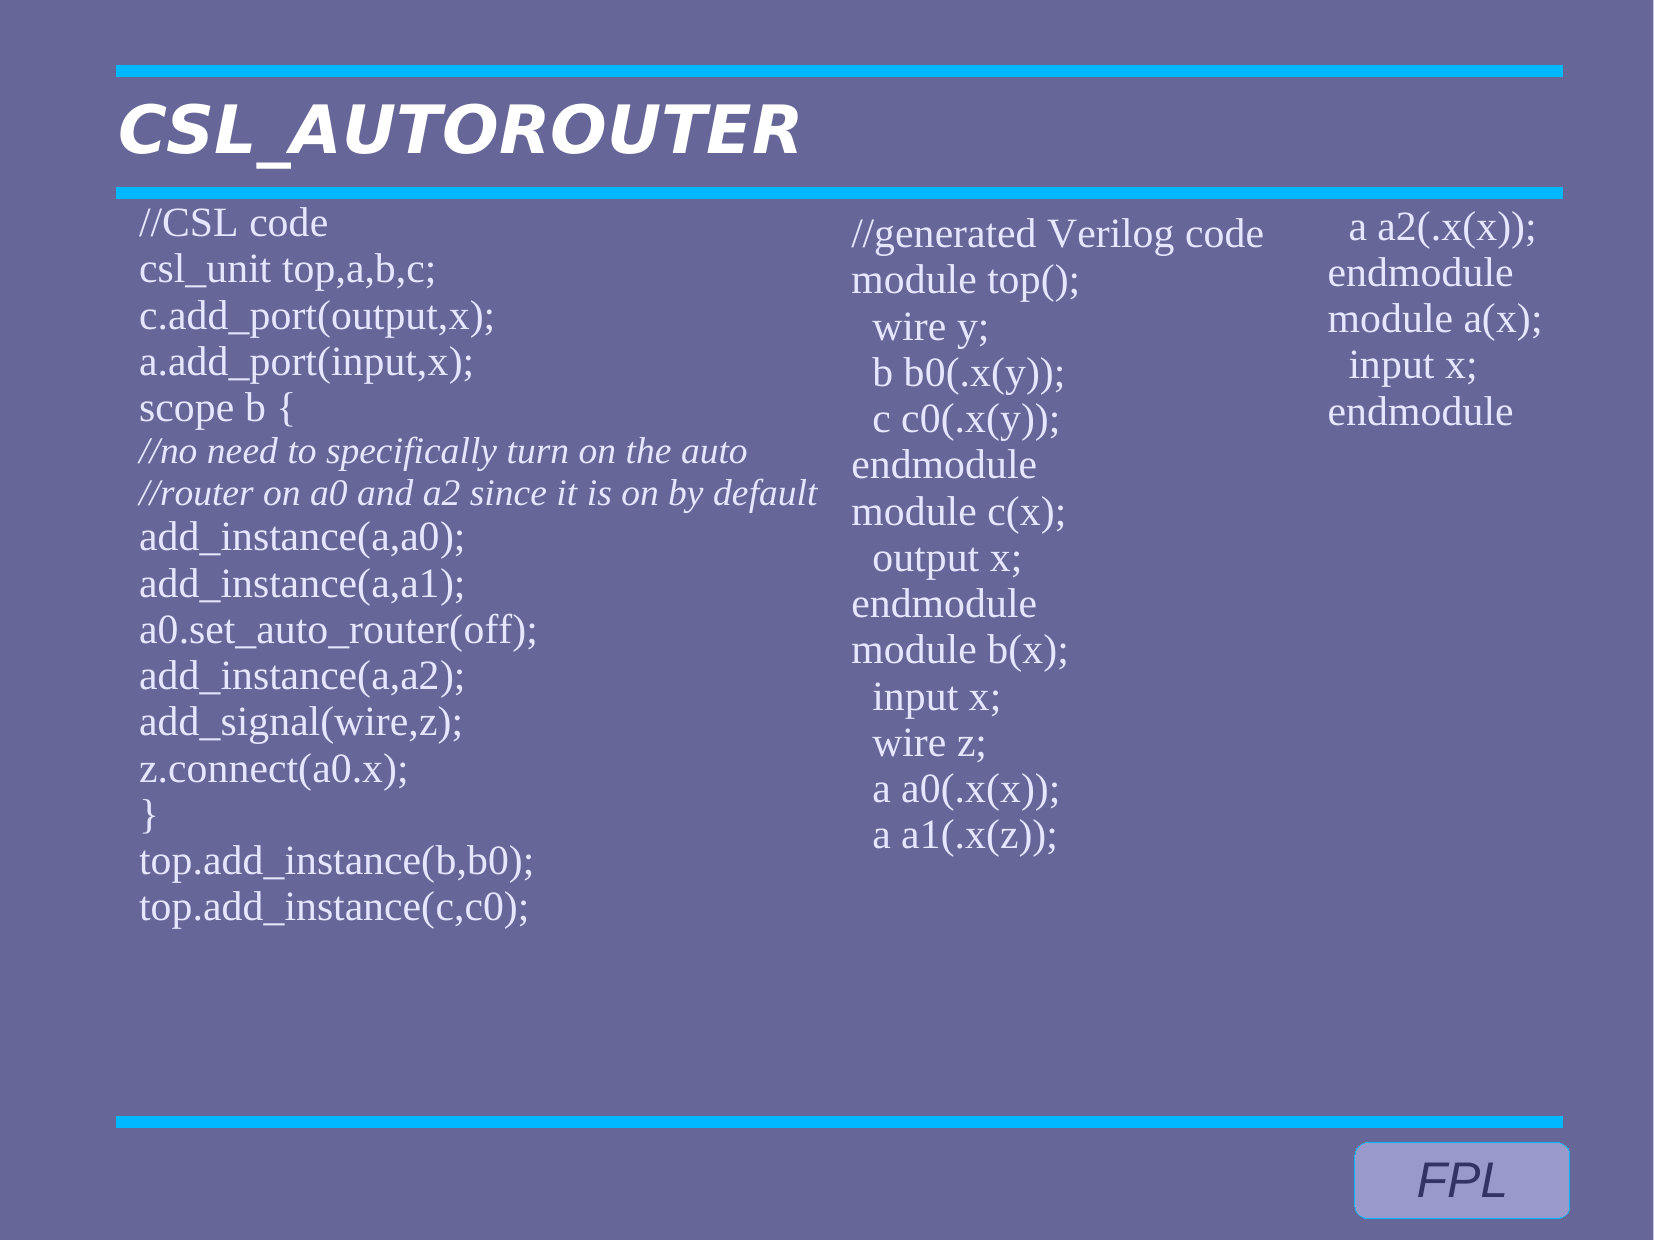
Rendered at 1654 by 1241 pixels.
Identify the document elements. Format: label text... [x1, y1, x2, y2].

list //CSL code csl_unit top,a,b,c; c.add_port(output,x); a.add_port(input,x); scope b { //no need to specifically turn on the auto //router on a0 and a2 since it is on by default add_instance(a,a0); add_instance(a,a1); a0.set_auto_router(off); add_instance(a,a2); add_signal(wire,z); z.connect(a0.x); } top.add_instance(b,b0); top.add_instance(c,c0); [121, 199, 824, 1112]
title CSL_AUTOROUTER [118, 41, 1531, 219]
list //generated Verilog code module top(); wire y; b b0(.x(y)); c c0(.x(y)); endmodule module c(x); output x; endmodule module b(x); input x; wire z; a a0(.x(x)); a a1(.x(z)); [833, 210, 1336, 1123]
list a a2(.x(x)); endmodule module a(x); input x; endmodule [1309, 202, 1593, 550]
